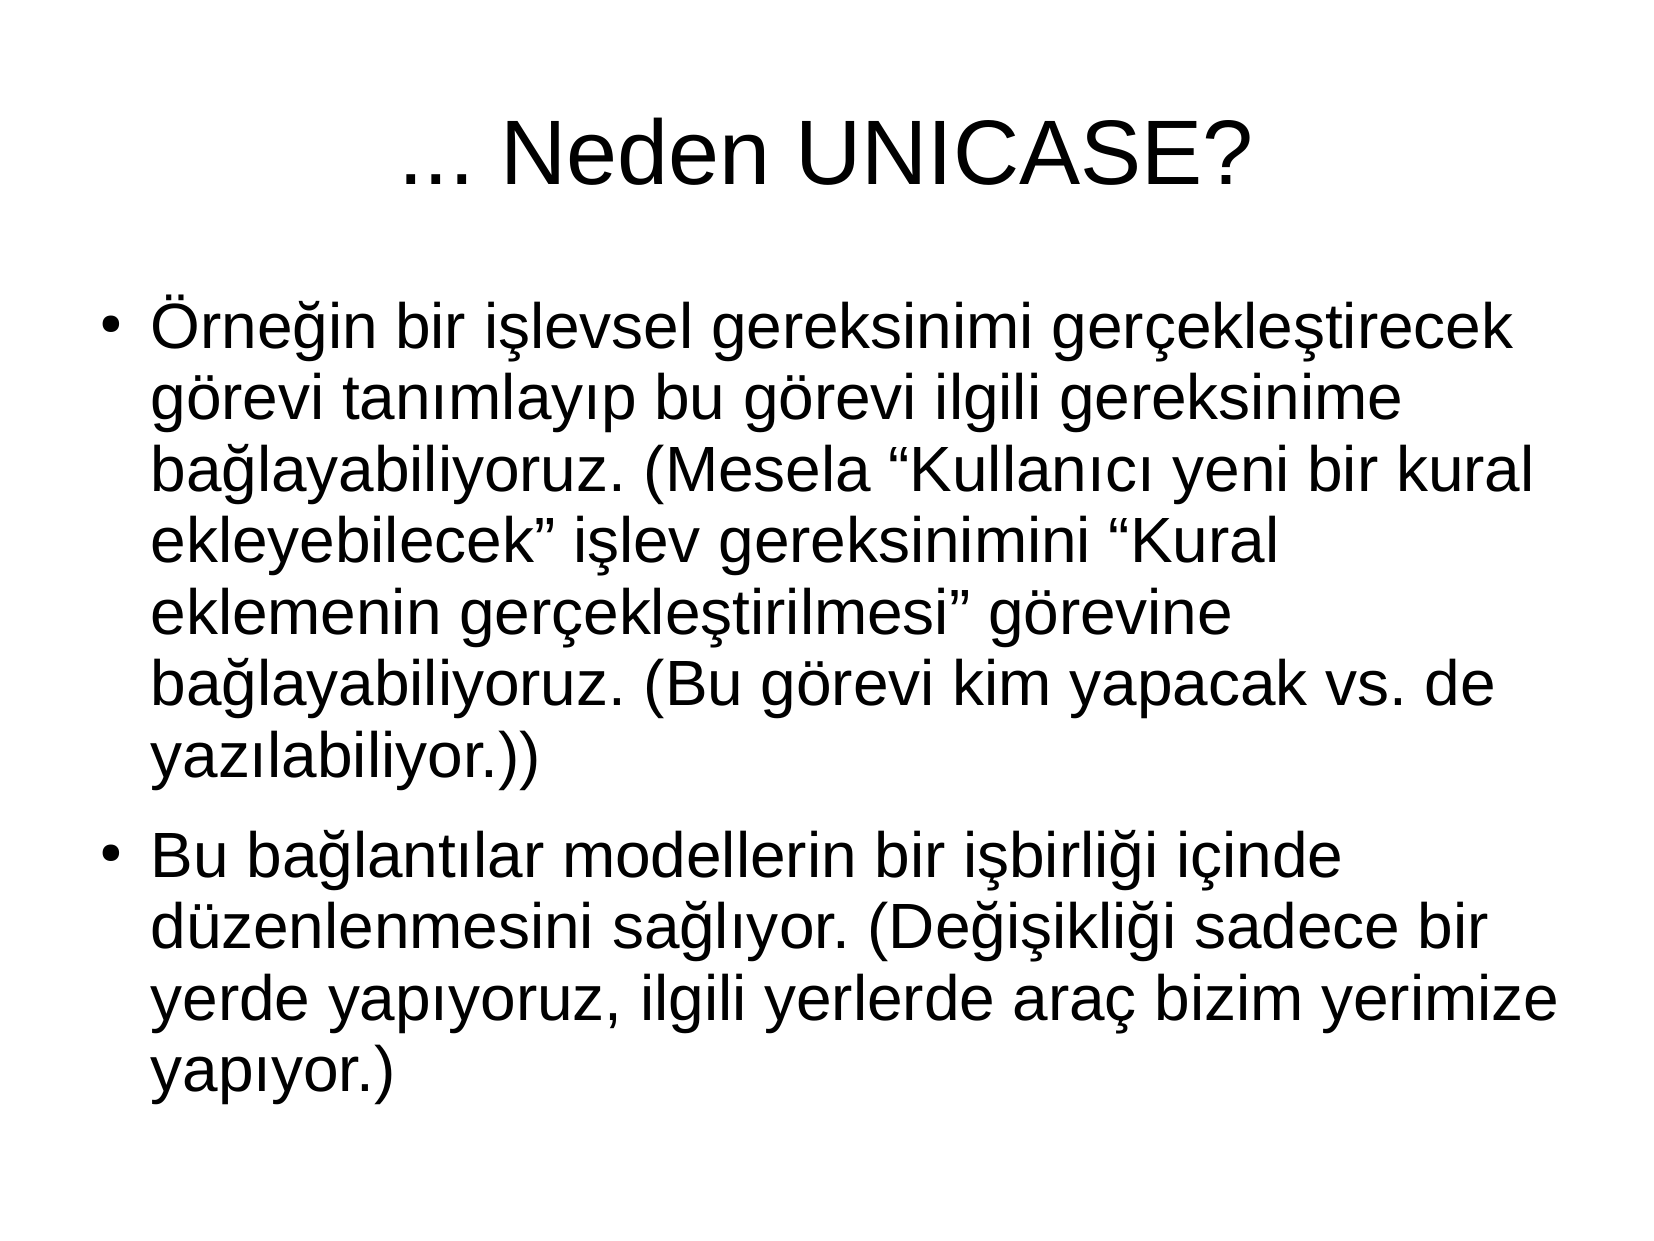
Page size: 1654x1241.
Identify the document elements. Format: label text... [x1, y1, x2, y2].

title ... Neden UNICASE? [82, 49, 1571, 257]
list Örneğin bir işlevsel gereksinimi gerçekleştirecek görevi tanımlayıp bu görevi ilgili gereksinime bağlayabiliyoruz. (Mesela “Kullanıcı yeni bir kural ekleyebilecek” işlev gereksinimini “Kural eklemenin gerçekleştirilmesi” görevine bağlayabiliyoruz. (Bu görevi kim yapacak vs. de yazılabiliyor.)) Bu bağlantılar modellerin bir işbirliği içinde düzenlenmesini sağlıyor. (Değişikliği sadece bir yerde yapıyoruz, ilgili yerlerde araç bizim yerimize yapıyor.) [82, 290, 1571, 1109]
